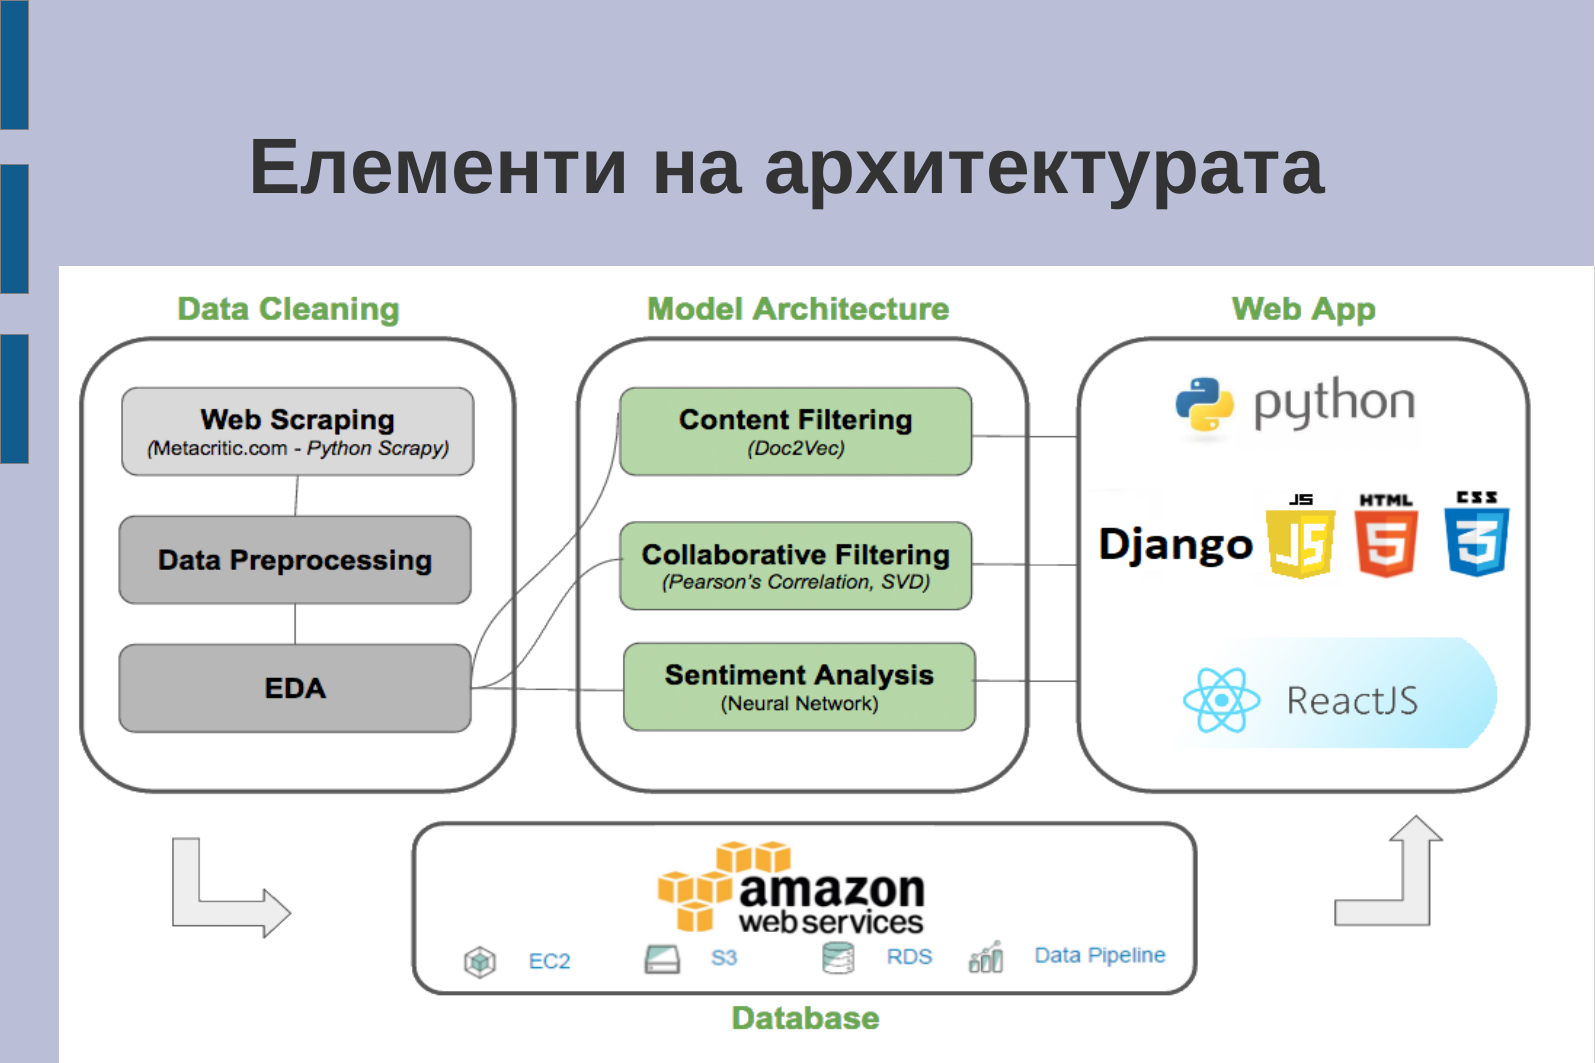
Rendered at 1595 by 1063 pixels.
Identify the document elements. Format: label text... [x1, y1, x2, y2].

title Елементи на архитектурата [117, 78, 1479, 256]
picture [59, 266, 1595, 1063]
